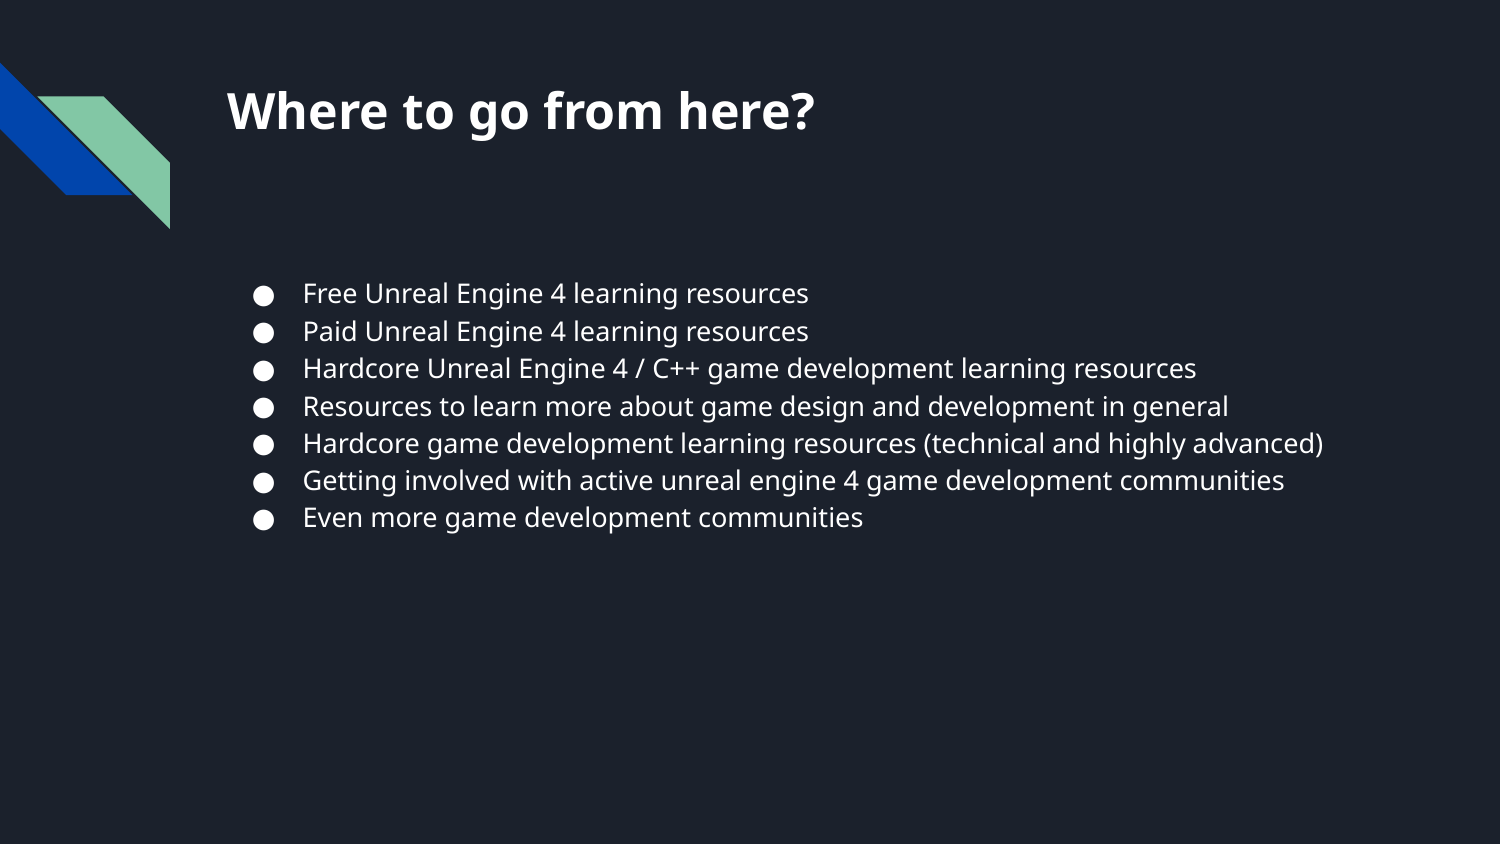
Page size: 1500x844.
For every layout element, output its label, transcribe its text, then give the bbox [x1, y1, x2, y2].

text_box Free Unreal Engine 4 learning resources Paid Unreal Engine 4 learning resources Hardcore Unreal Engine 4 / C++ game development learning resources Resources to learn more about game design and development in general Hardcore game development learning resources (technical and highly advanced) Getting involved with active unreal engine 4 game development communities Even more game development communities [212, 257, 1368, 735]
text_box Where to go from here? [212, 64, 1368, 215]
